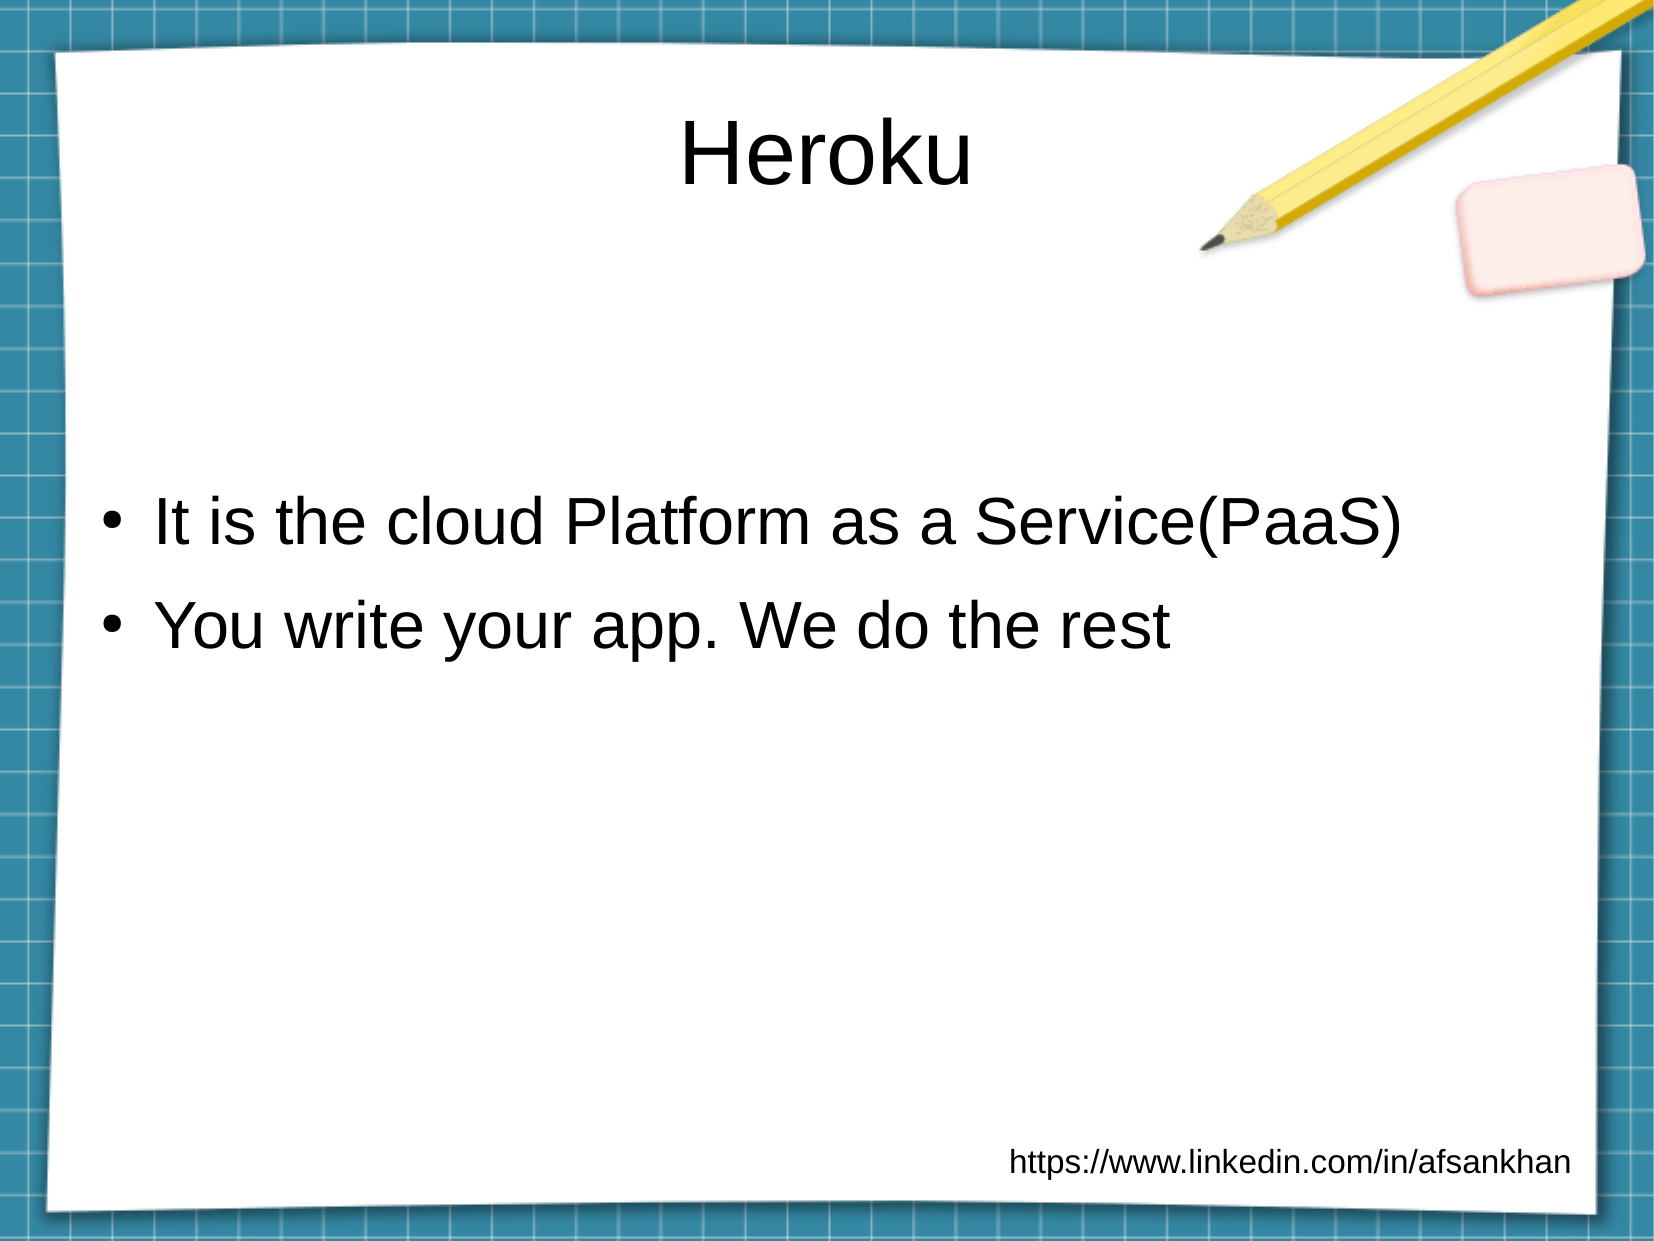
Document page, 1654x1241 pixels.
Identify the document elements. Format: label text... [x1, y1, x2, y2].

text_box https://www.linkedin.com/in/afsankhan [994, 1136, 1588, 1189]
picture [0, 0, 1654, 1241]
list It is the cloud Platform as a Service(PaaS) You write your app. We do the rest [82, 484, 1571, 1010]
title Heroku [82, 49, 1571, 257]
